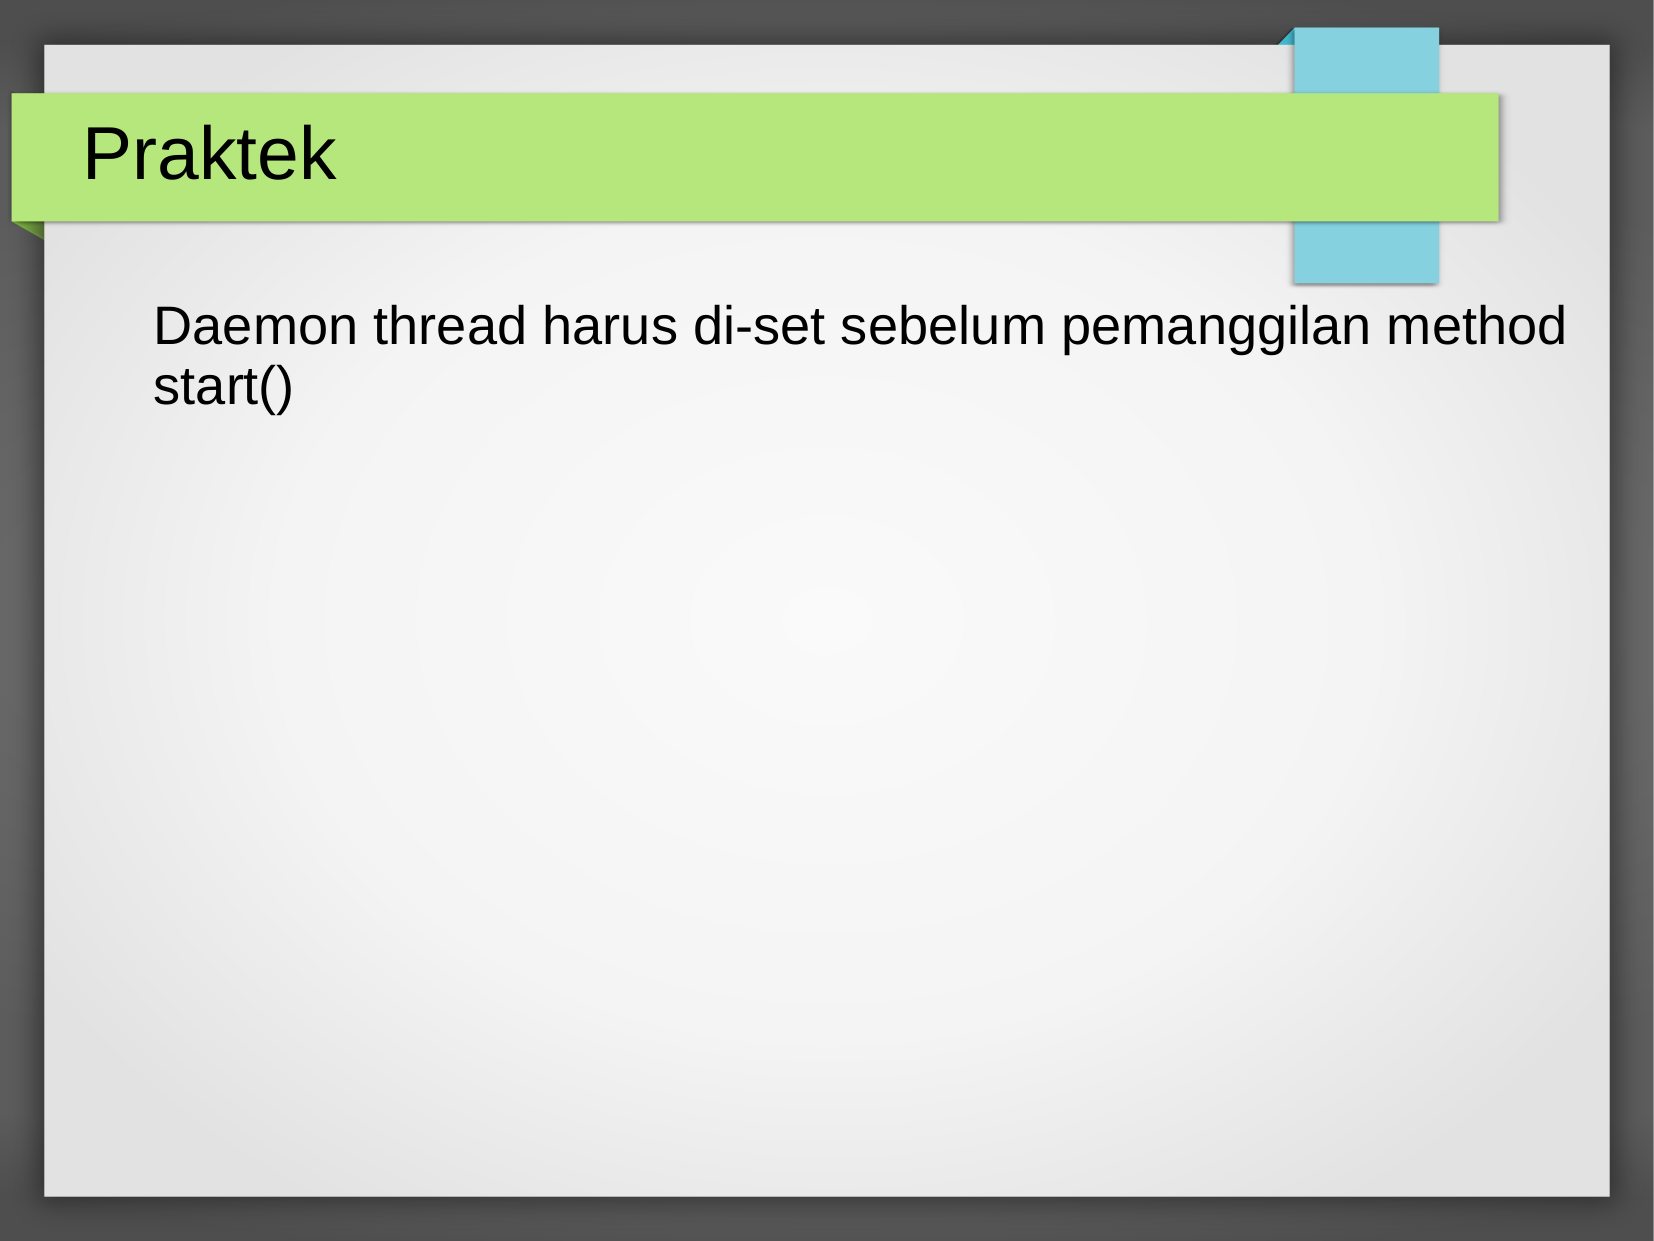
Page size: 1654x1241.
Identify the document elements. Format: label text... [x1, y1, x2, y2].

list Daemon thread harus di-set sebelum pemanggilan method start() [82, 295, 1571, 1015]
picture [0, 0, 1654, 1241]
title Praktek [82, 94, 1264, 213]
